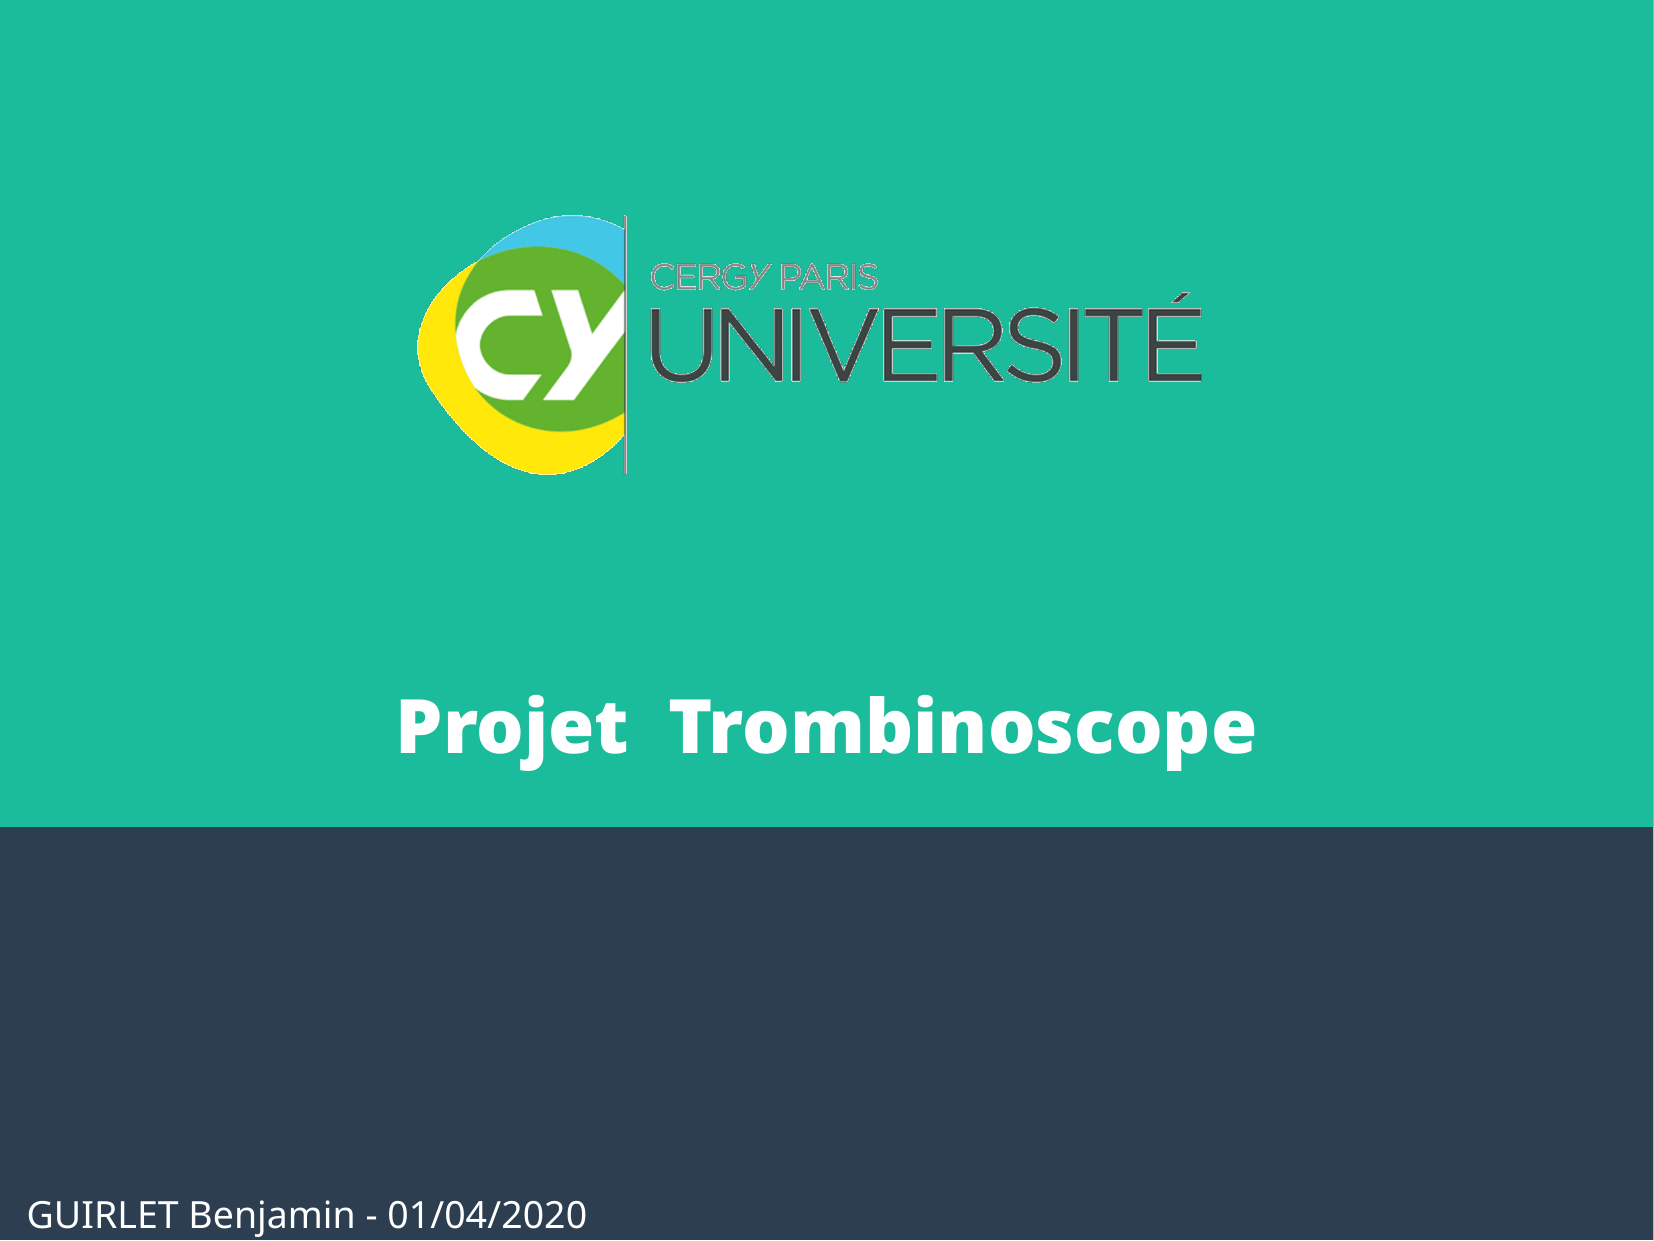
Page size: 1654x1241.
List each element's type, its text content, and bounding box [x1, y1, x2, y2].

picture [295, 94, 1359, 602]
text_box GUIRLET Benjamin - 01/04/2020 [11, 1181, 616, 1241]
title Projet Trombinoscope [59, 620, 1595, 778]
